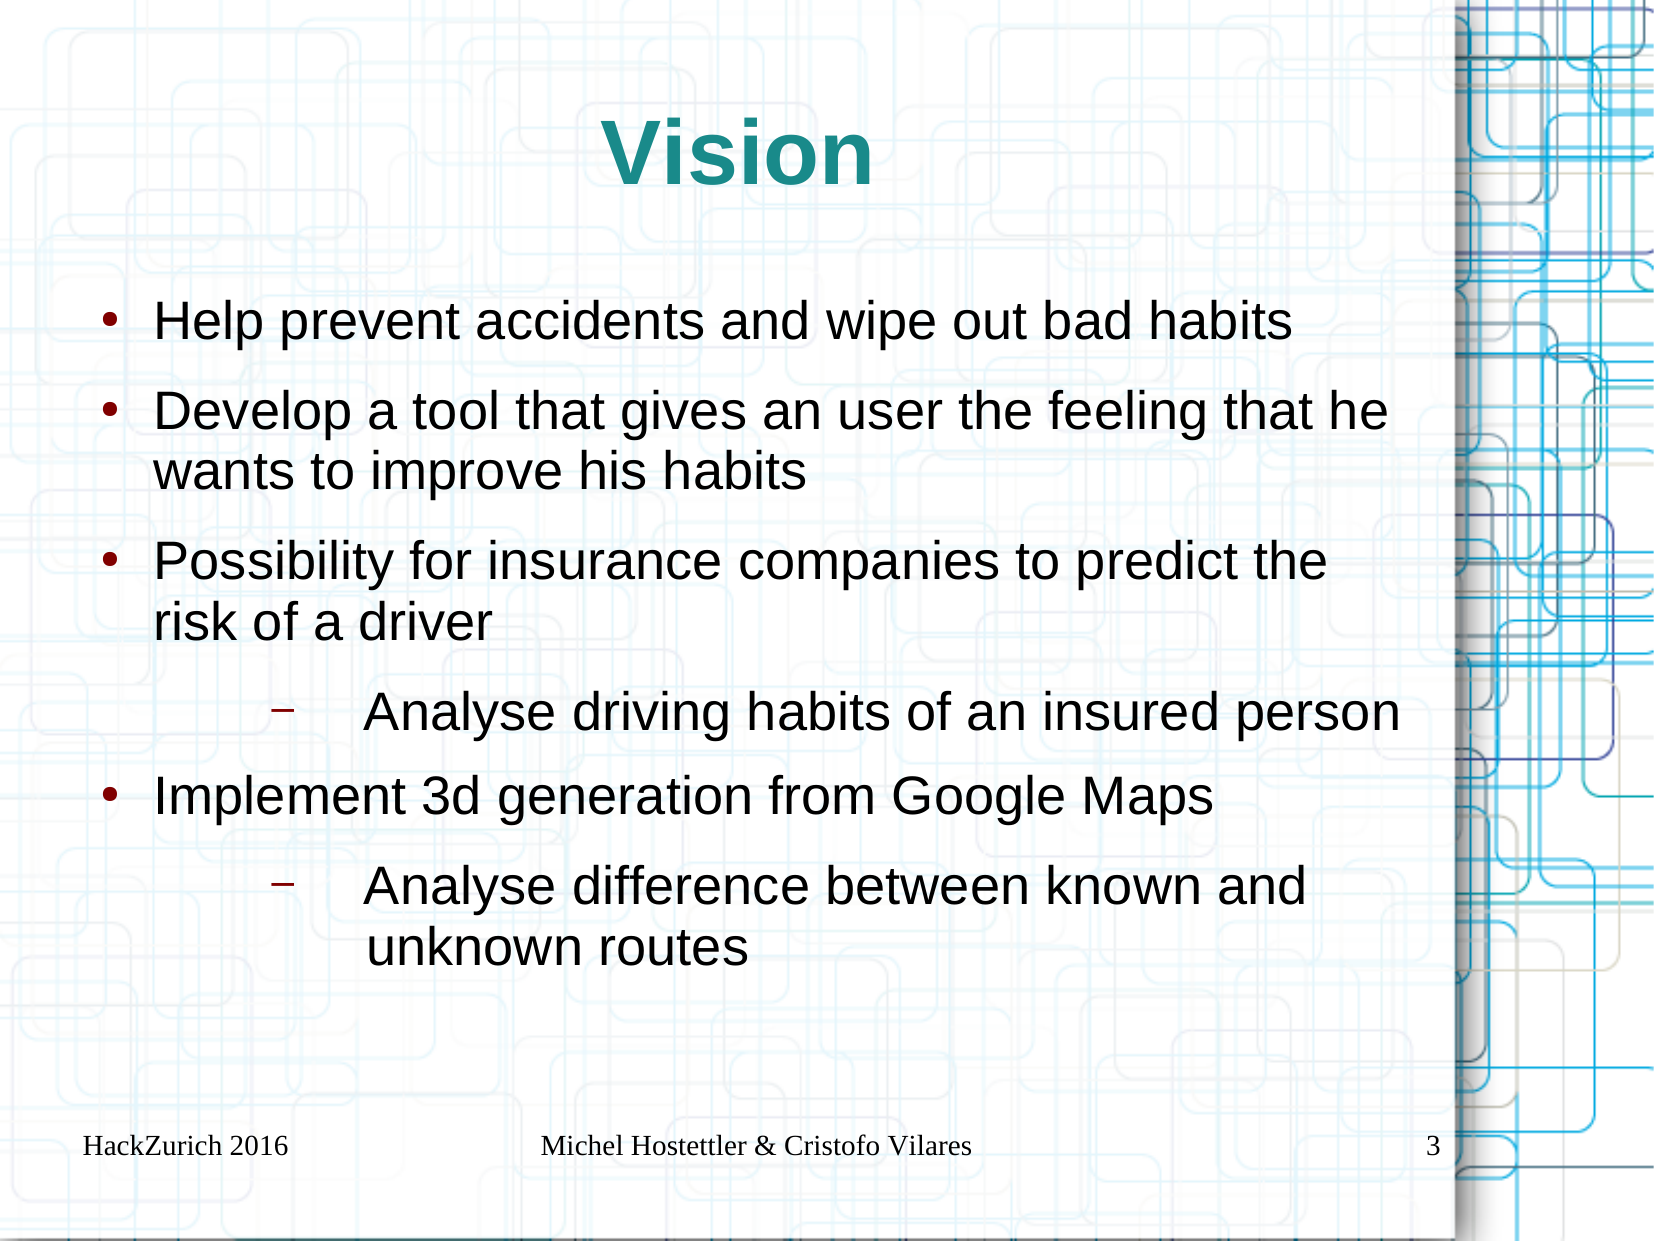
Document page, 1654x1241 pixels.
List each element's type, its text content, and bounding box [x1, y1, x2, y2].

picture [0, 0, 1654, 1241]
title Vision [59, 49, 1418, 257]
list Help prevent accidents and wipe out bad habits Develop a tool that gives an user the feeling that he wants to improve his habits Possibility for insurance companies to predict the risk of a driver Analyse driving habits of an insured person Implement 3d generation from Google Maps Analyse difference between known and unknown routes [82, 290, 1418, 1109]
